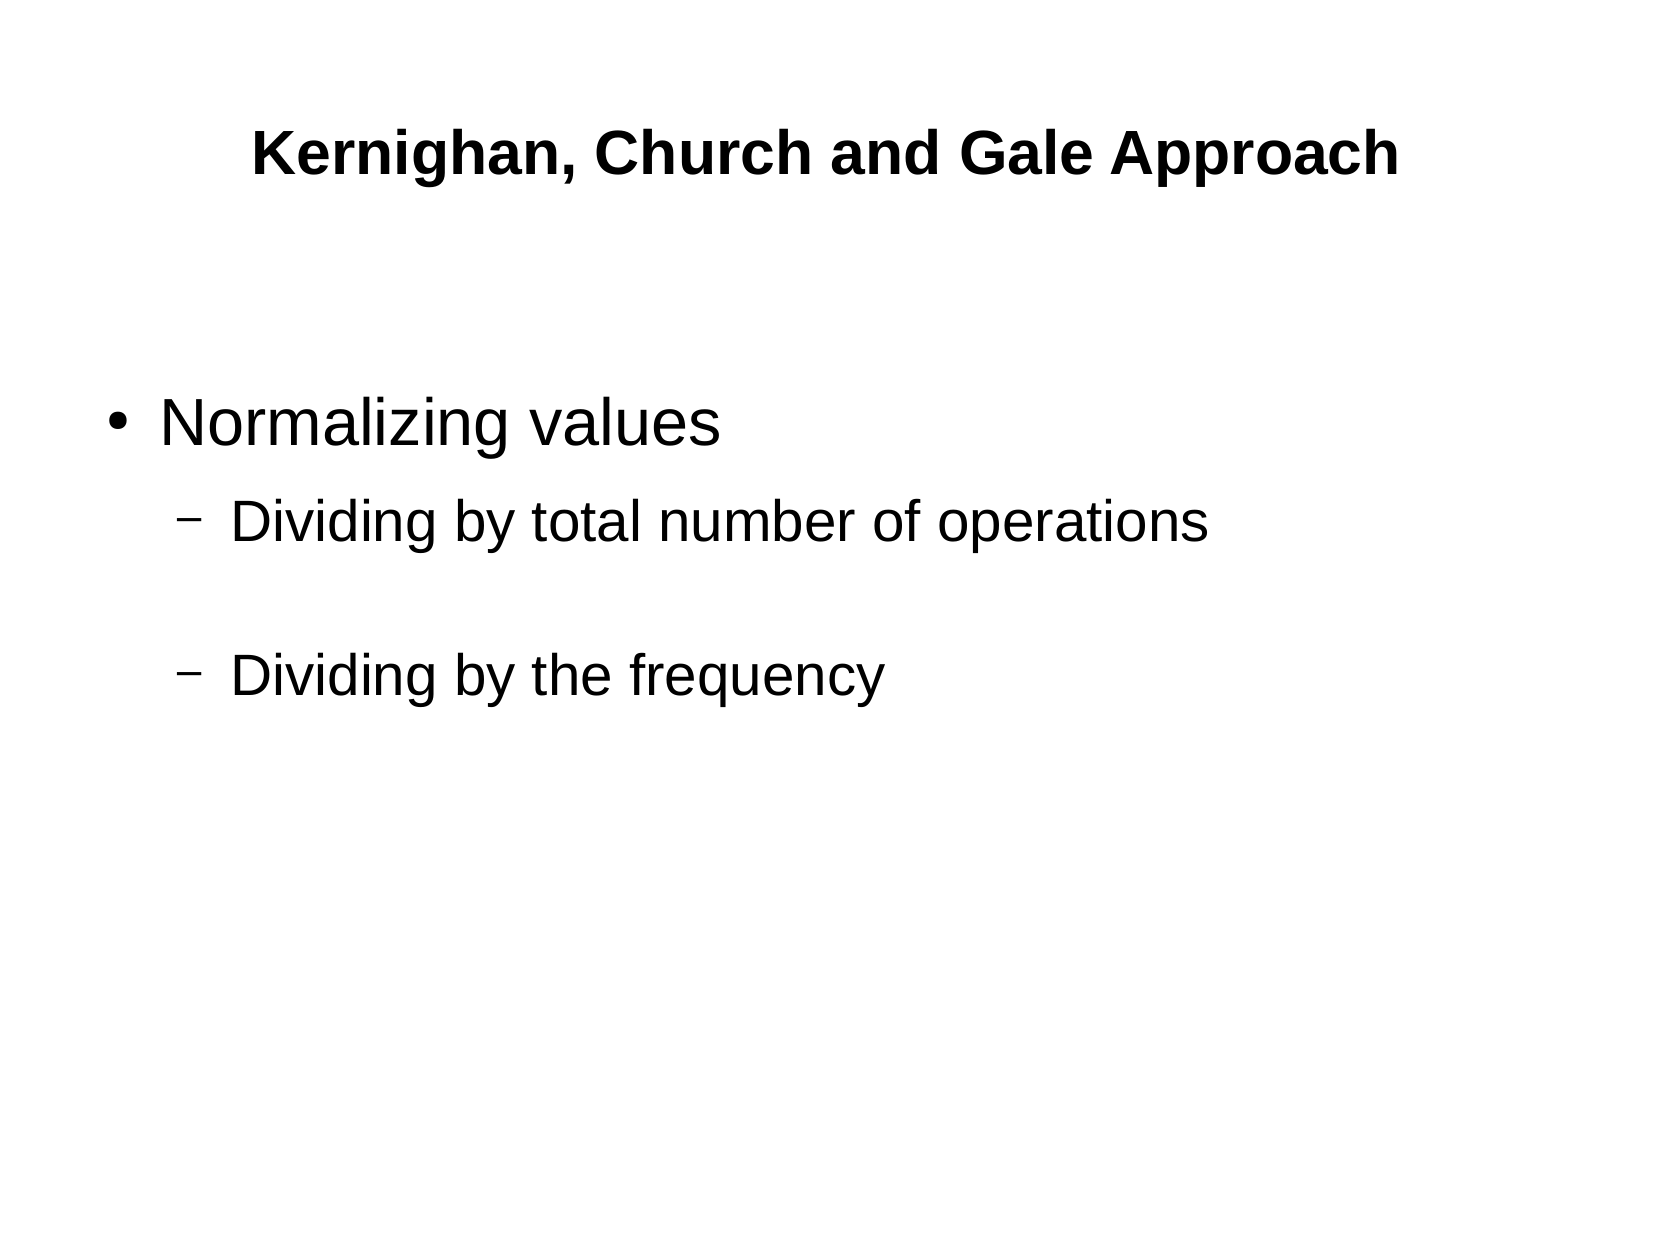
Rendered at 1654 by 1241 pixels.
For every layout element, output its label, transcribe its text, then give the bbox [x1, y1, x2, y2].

title Kernighan, Church and Gale Approach [82, 49, 1571, 257]
list Normalizing values Dividing by total number of operations Dividing by the frequency [88, 296, 1544, 1016]
